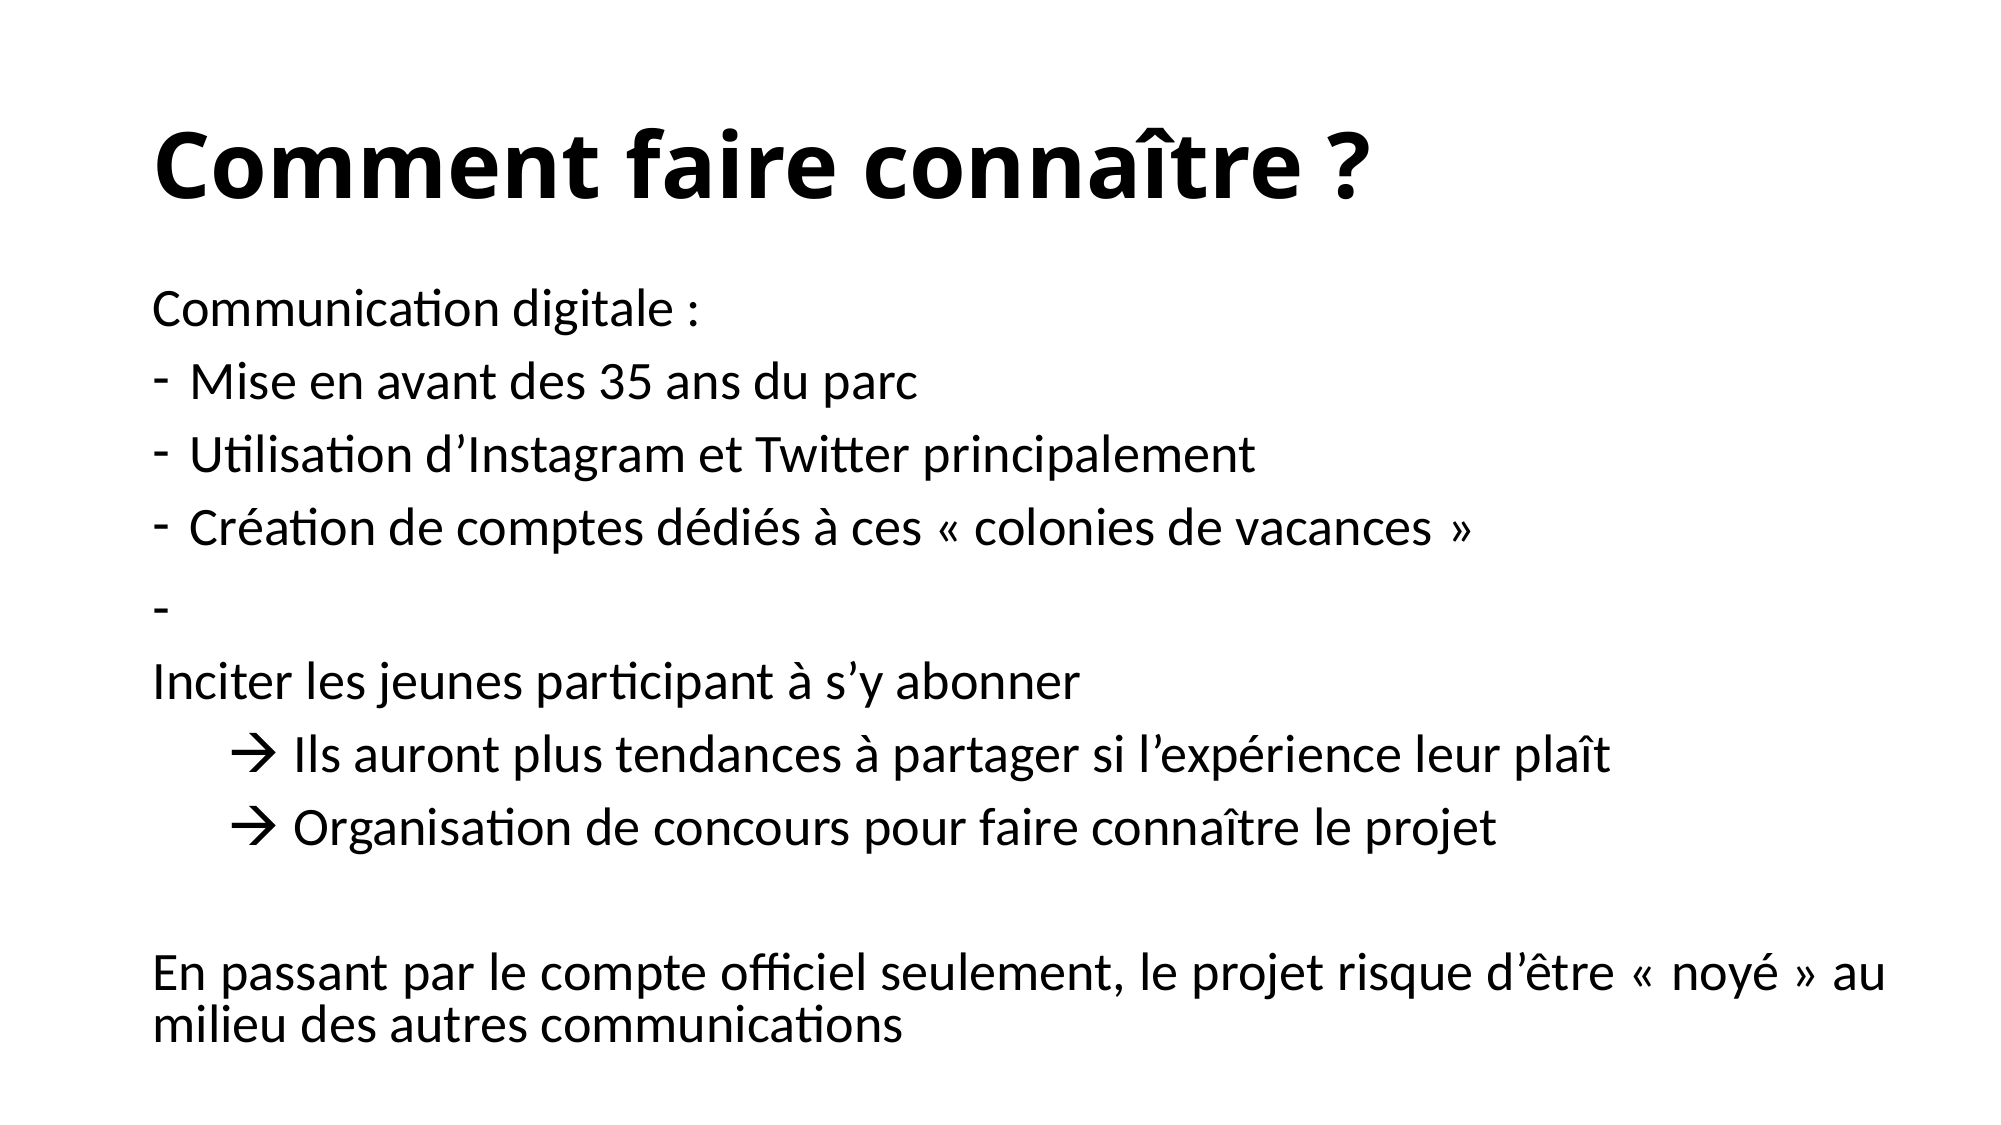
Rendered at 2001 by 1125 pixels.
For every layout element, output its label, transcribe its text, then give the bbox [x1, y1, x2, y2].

list Communication digitale : Mise en avant des 35 ans du parc Utilisation d’Instagram et Twitter principalement Création de comptes dédiés à ces « colonies de vacances » Inciter les jeunes participant à s’y abonner  Ils auront plus tendances à partager si l’expérience leur plaît  Organisation de concours pour faire connaître le projet En passant par le compte officiel seulement, le projet risque d’être « noyé » au milieu des autres communications [137, 277, 1902, 1066]
title Comment faire connaître ? [137, 59, 1863, 277]
